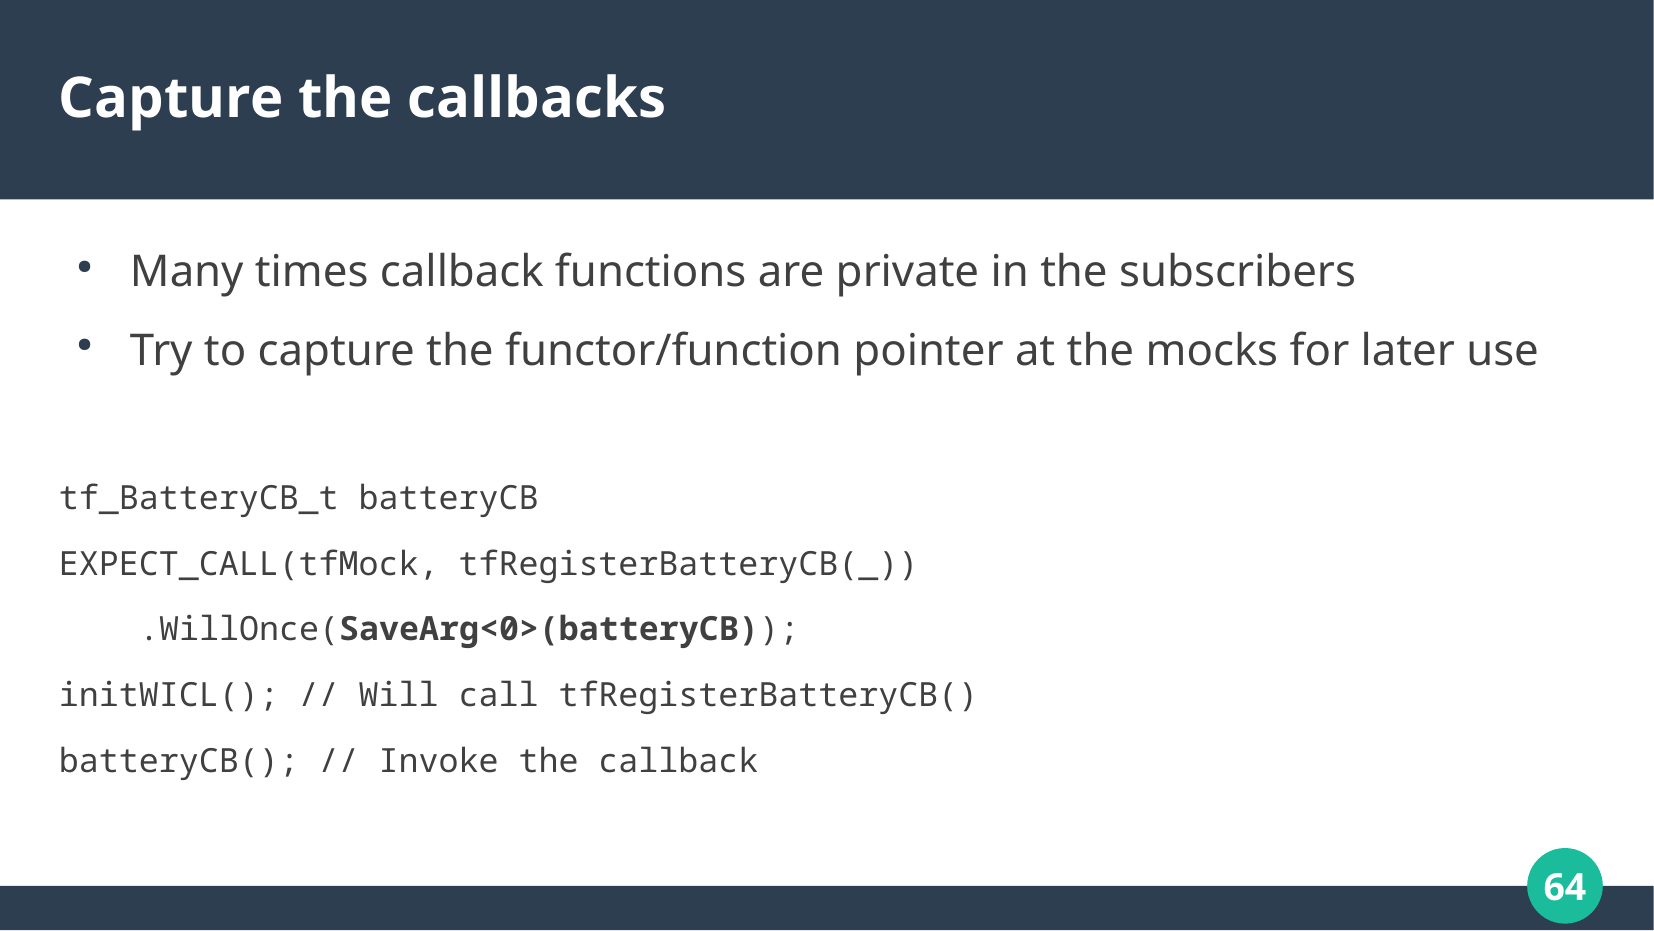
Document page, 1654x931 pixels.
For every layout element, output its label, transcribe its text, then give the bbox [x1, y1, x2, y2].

title Capture the callbacks [59, 37, 1595, 155]
list Many times callback functions are private in the subscribers Try to capture the functor/function pointer at the mocks for later use tf_BatteryCB_t batteryCB EXPECT_CALL(tfMock, tfRegisterBatteryCB(_)) .WillOnce(SaveArg<0>(batteryCB)); initWICL(); // Will call tfRegisterBatteryCB() batteryCB(); // Invoke the callback [59, 243, 1595, 864]
